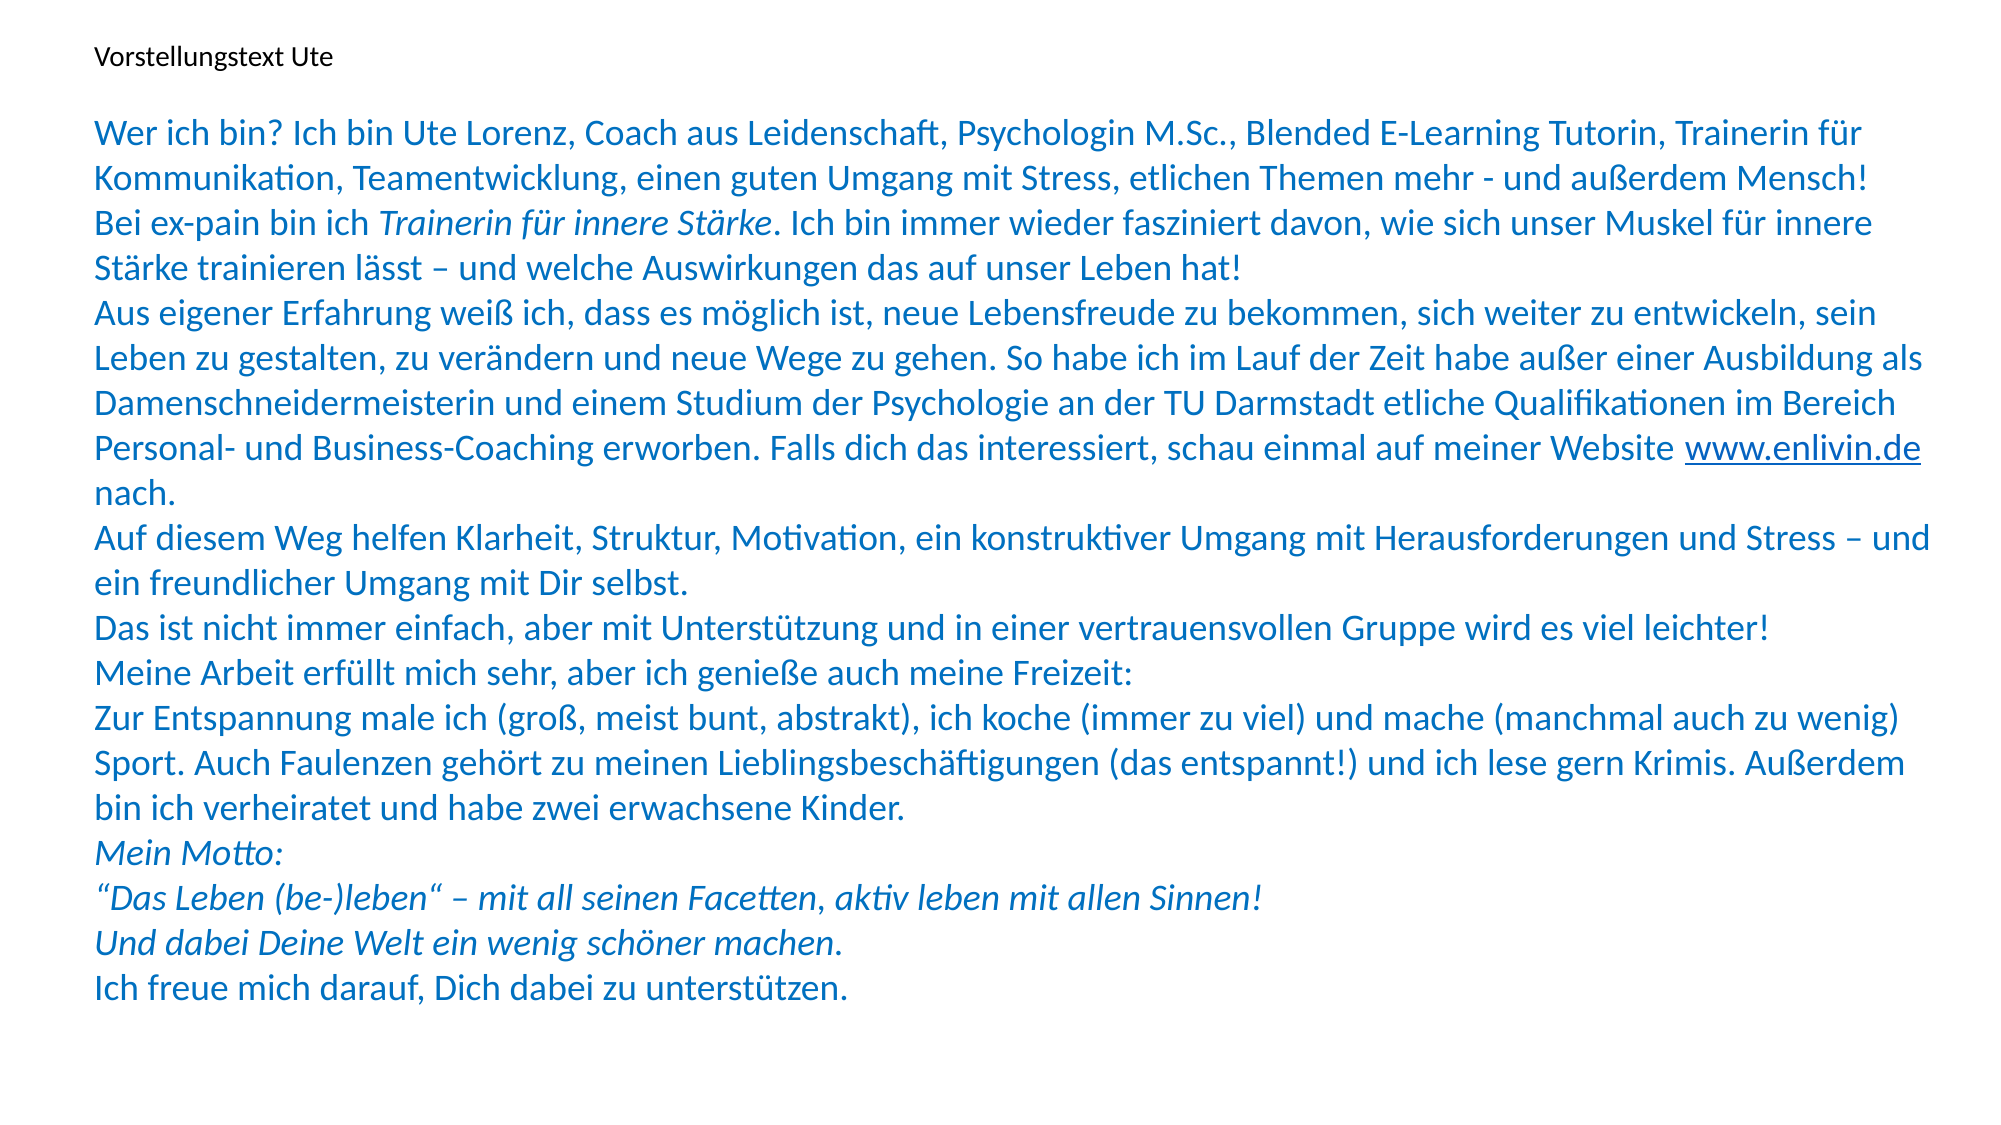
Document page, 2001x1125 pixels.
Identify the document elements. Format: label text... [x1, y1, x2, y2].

text_box Vorstellungstext Ute Wer ich bin? Ich bin Ute Lorenz, Coach aus Leidenschaft, Psychologin M.Sc., Blended E-Learning Tutorin, Trainerin für Kommunikation, Teamentwicklung, einen guten Umgang mit Stress, etlichen Themen mehr - und außerdem Mensch! Bei ex-pain bin ich Trainerin für innere Stärke. Ich bin immer wieder fasziniert davon, wie sich unser Muskel für innere Stärke trainieren lässt – und welche Auswirkungen das auf unser Leben hat! Aus eigener Erfahrung weiß ich, dass es möglich ist, neue Lebensfreude zu bekommen, sich weiter zu entwickeln, sein Leben zu gestalten, zu verändern und neue Wege zu gehen. So habe ich im Lauf der Zeit habe außer einer Ausbildung als Damenschneidermeisterin und einem Studium der Psychologie an der TU Darmstadt etliche Qualifikationen im Bereich Personal- und Business-Coaching erworben. Falls dich das interessiert, schau einmal auf meiner Website www.enlivin.de nach. Auf diesem Weg helfen Klarheit, Struktur, Motivation, ein konstruktiver Umgang mit Herausforderungen und Stress – und ein freundlicher Umgang mit Dir selbst. Das ist nicht immer einfach, aber mit Unterstützung und in einer vertrauensvollen Gruppe wird es viel leichter! Meine Arbeit erfüllt mich sehr, aber ich genieße auch meine Freizeit: Zur Entspannung male ich (groß, meist bunt, abstrakt), ich koche (immer zu viel) und mache (manchmal auch zu wenig) Sport. Auch Faulenzen gehört zu meinen Lieblingsbeschäftigungen (das entspannt!) und ich lese gern Krimis. Außerdem bin ich verheiratet und habe zwei erwachsene Kinder. Mein Motto: “Das Leben (be-)leben“ – mit all seinen Facetten, aktiv leben mit allen Sinnen! Und dabei Deine Welt ein wenig schöner machen. Ich freue mich darauf, Dich dabei zu unterstützen. [79, 30, 1962, 1125]
